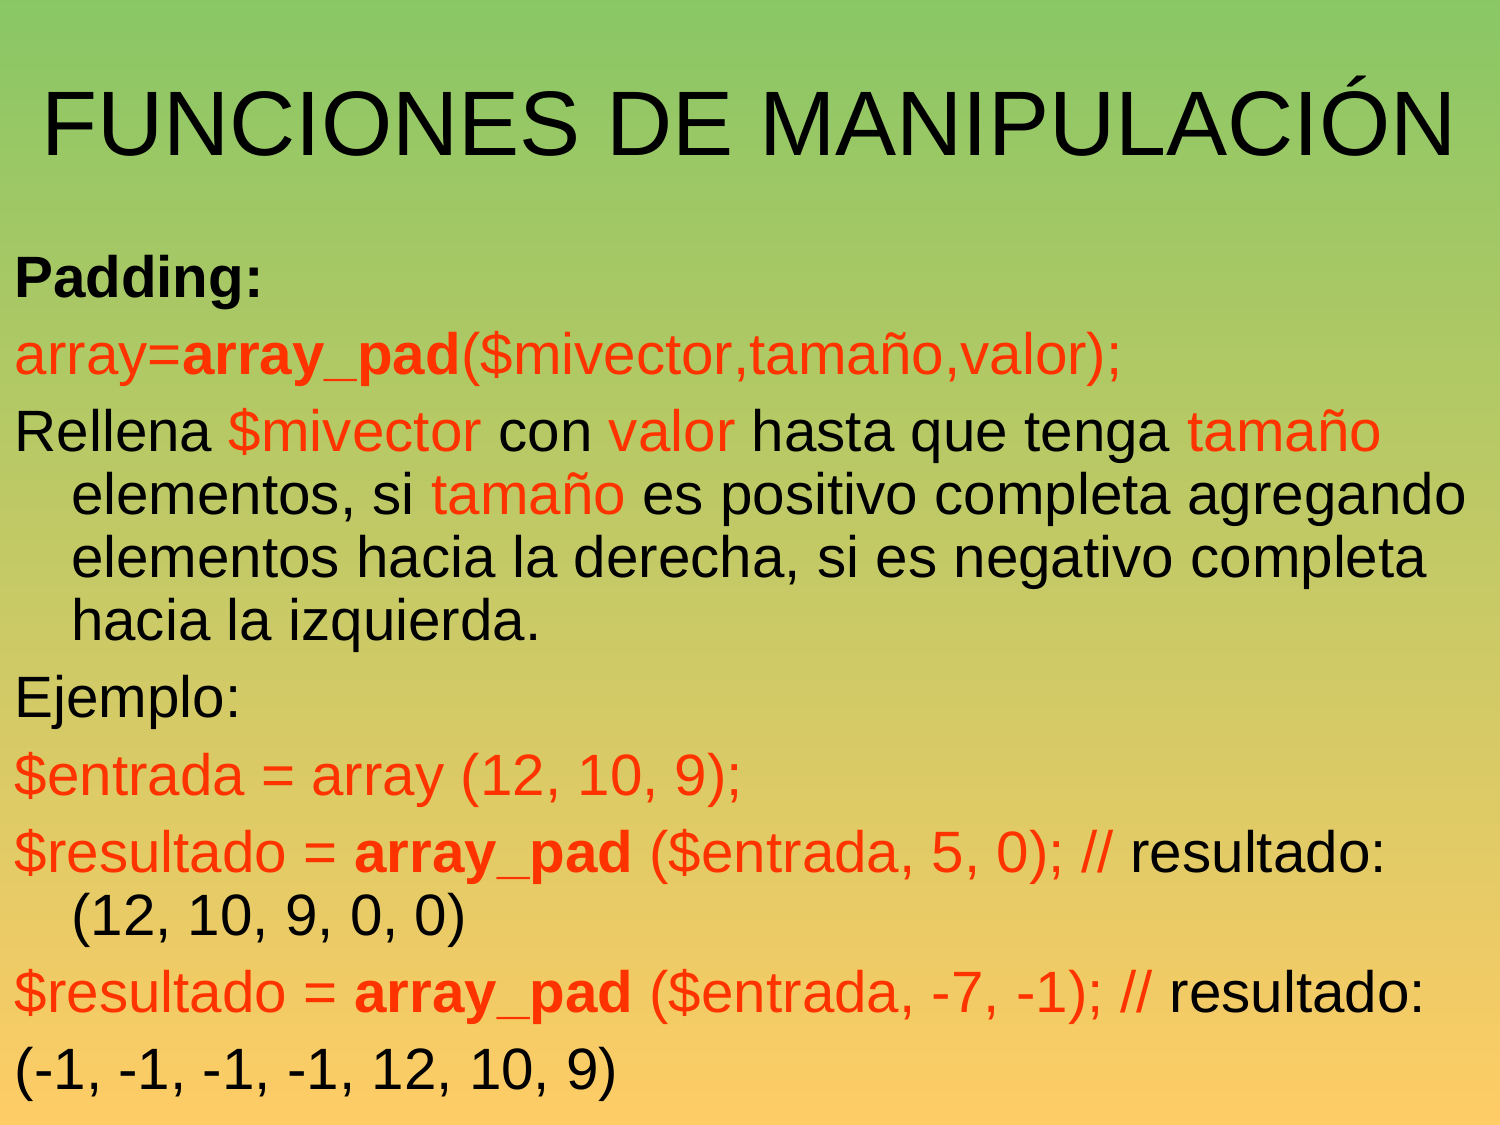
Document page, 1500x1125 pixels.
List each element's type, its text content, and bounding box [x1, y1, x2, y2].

list Padding: array=array_pad($mivector,tamaño,valor); Rellena $mivector con valor hasta que tenga tamaño elementos, si tamaño es positivo completa agregando elementos hacia la derecha, si es negativo completa hacia la izquierda. Ejemplo: $entrada = array (12, 10, 9); $resultado = array_pad ($entrada, 5, 0); // resultado: (12, 10, 9, 0, 0) $resultado = array_pad ($entrada, -7, -1); // resultado: (-1, -1, -1, -1, 12, 10, 9) [0, 0, 1500, 1125]
